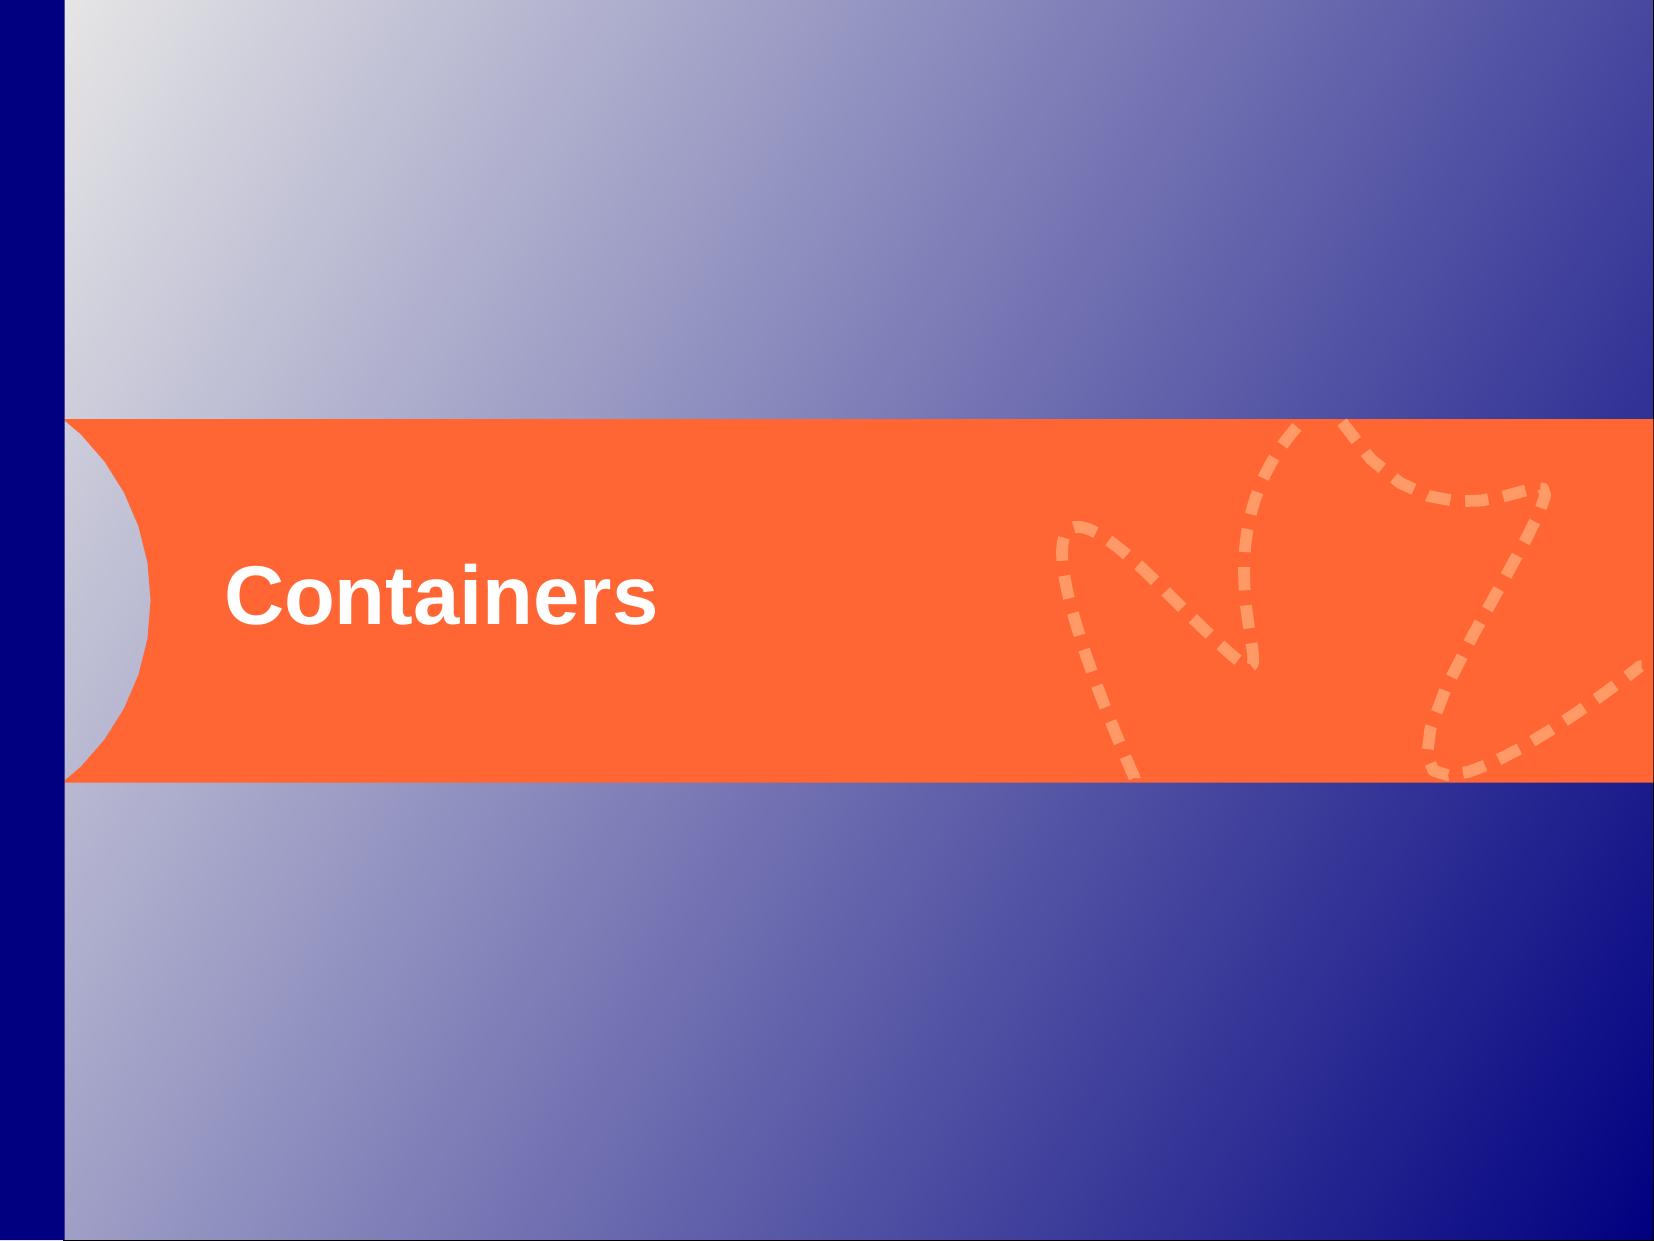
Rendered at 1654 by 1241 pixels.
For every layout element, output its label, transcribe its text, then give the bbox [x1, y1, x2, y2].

title Containers [224, 497, 1093, 704]
